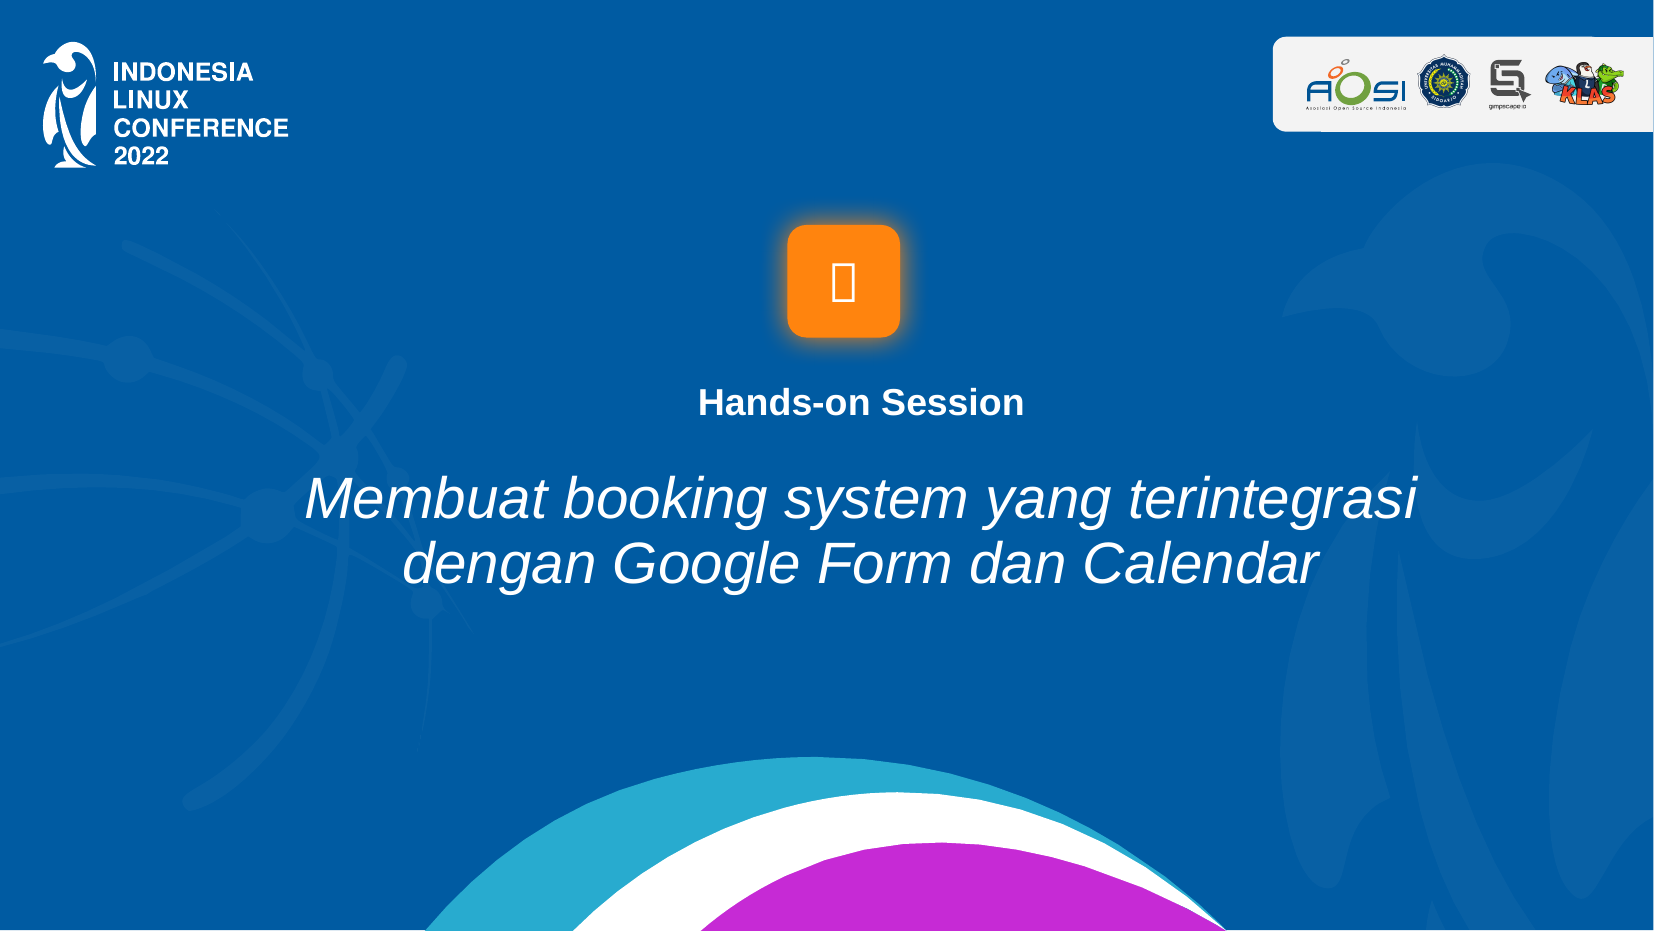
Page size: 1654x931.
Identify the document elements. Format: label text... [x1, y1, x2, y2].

picture [1417, 54, 1471, 108]
text_box Hands-on Session Membuat booking system yang terintegrasi dengan Google Form dan Calendar [187, 337, 1501, 757]
text_box [424, 757, 1227, 931]
text_box  [787, 224, 901, 338]
picture [1545, 62, 1624, 105]
